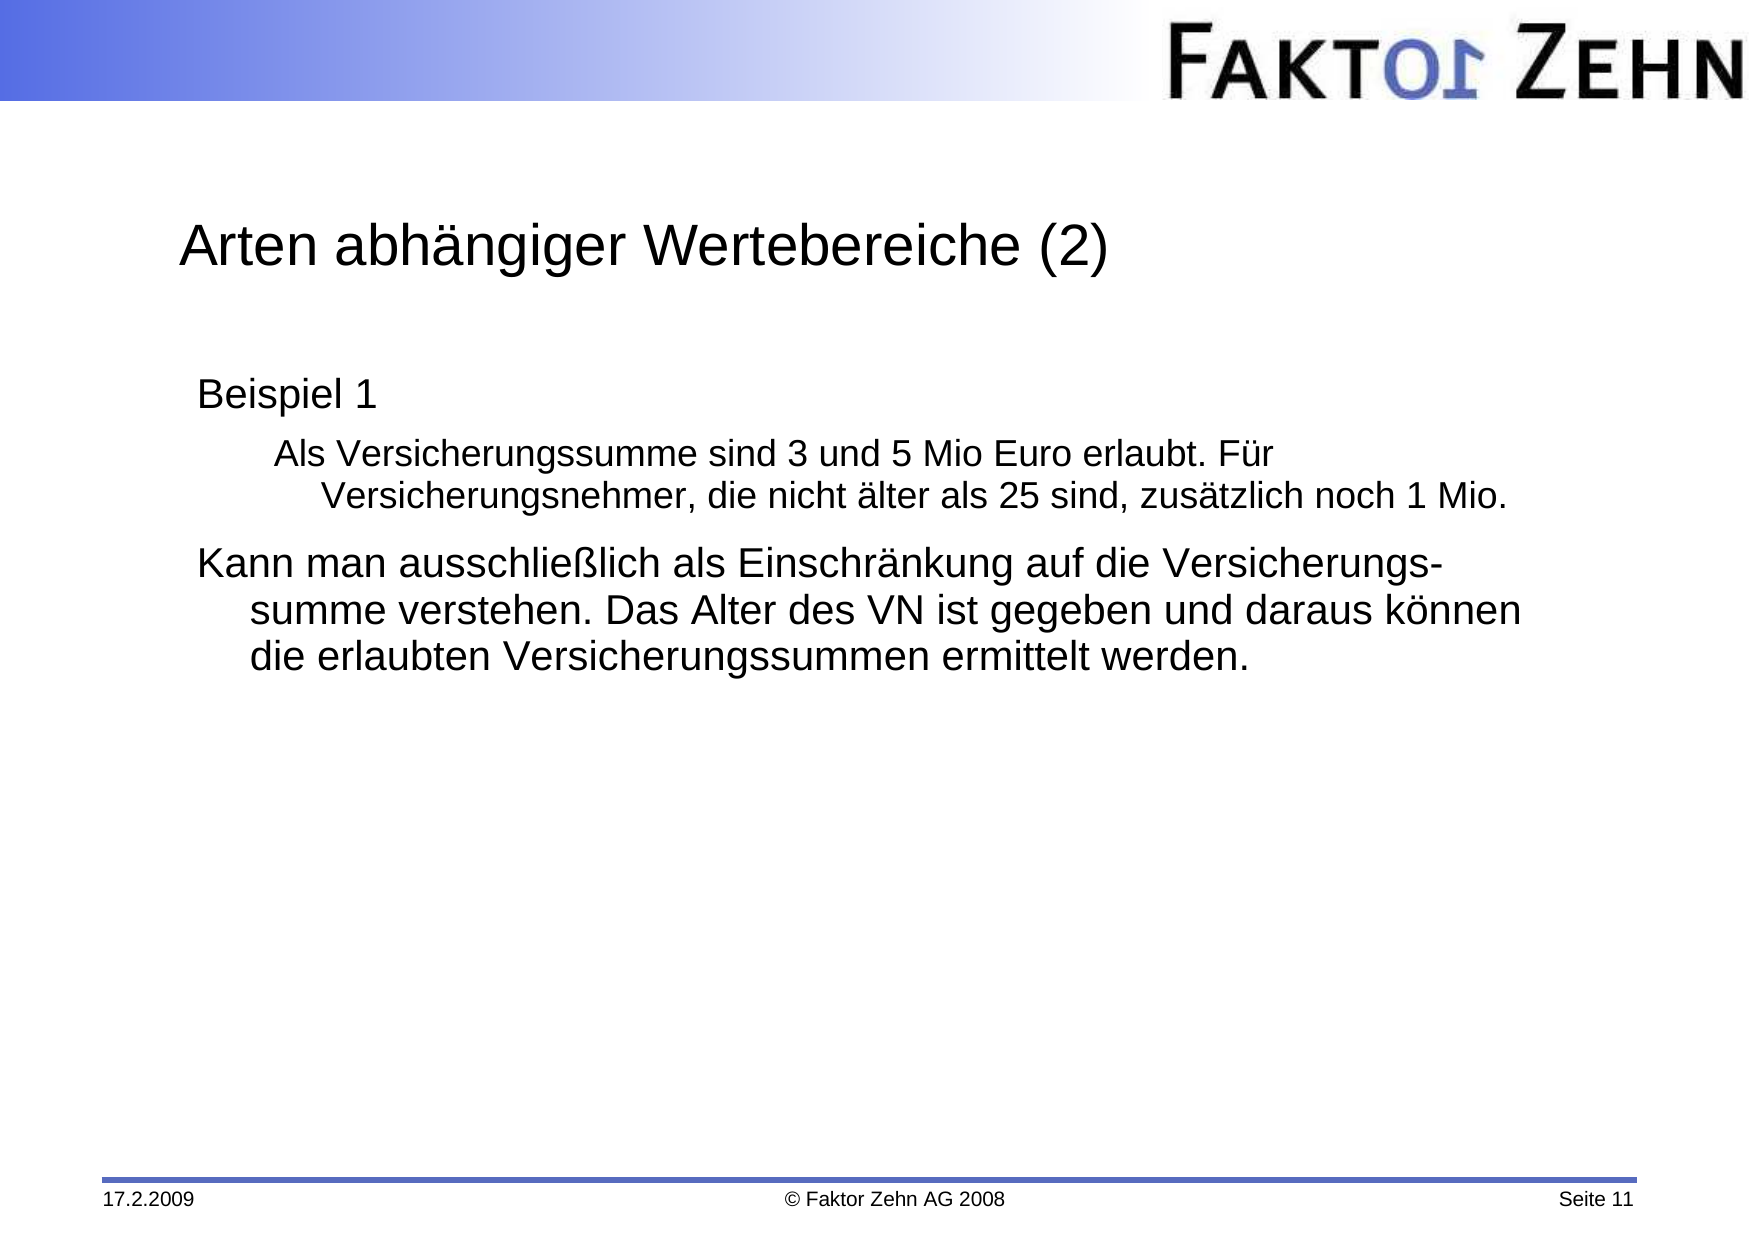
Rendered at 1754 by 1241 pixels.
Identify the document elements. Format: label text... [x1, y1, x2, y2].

picture [1162, 7, 1752, 100]
title Arten abhängiger Wertebereiche (2) [179, 142, 1576, 349]
list Beispiel 1 Als Versicherungssumme sind 3 und 5 Mio Euro erlaubt. Für Versicherungsnehmer, die nicht älter als 25 sind, zusätzlich noch 1 Mio. Kann man ausschließlich als Einschränkung auf die Versicherungs-summe verstehen. Das Alter des VN ist gegeben und daraus können die erlaubten Versicherungssummen ermittelt werden. [179, 371, 1576, 1078]
